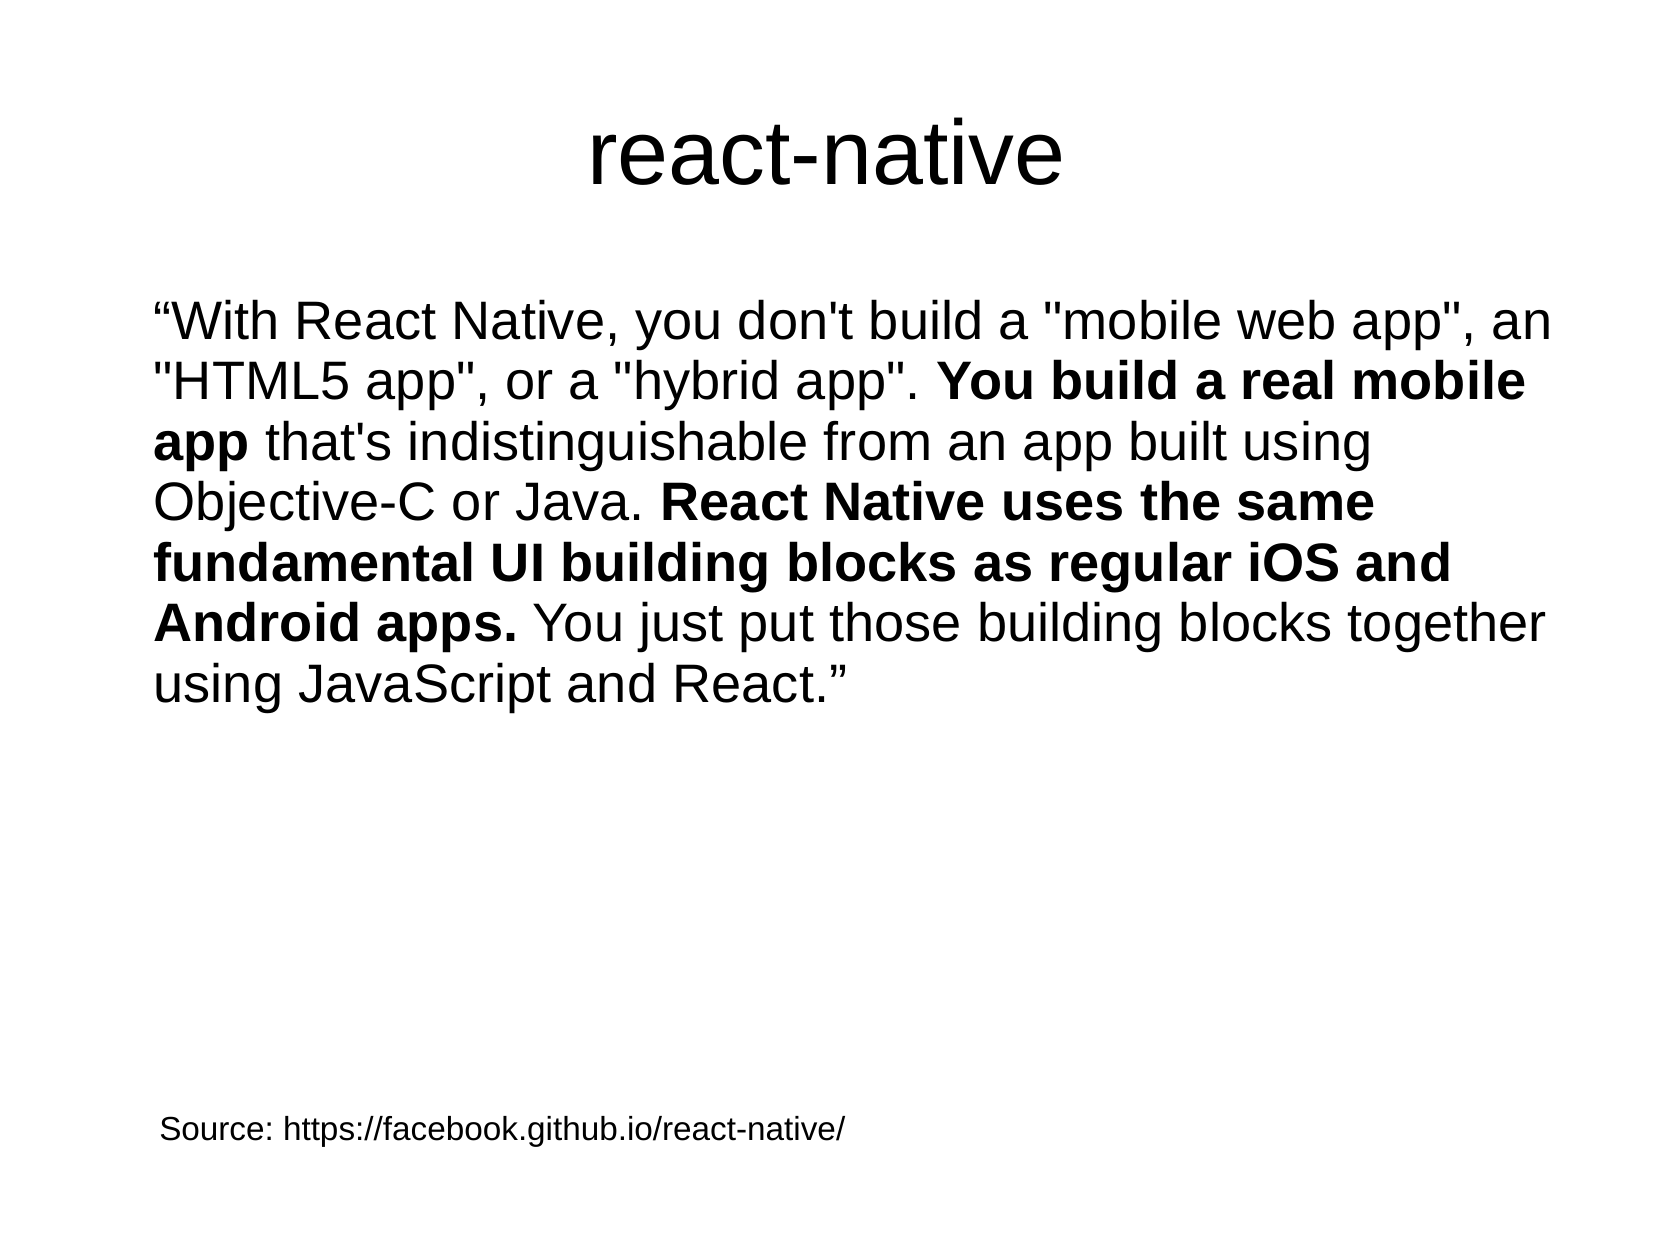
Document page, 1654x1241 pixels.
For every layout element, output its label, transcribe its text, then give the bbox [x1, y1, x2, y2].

title react-native [82, 49, 1571, 257]
list “With React Native, you don't build a "mobile web app", an "HTML5 app", or a "hybrid app". You build a real mobile app that's indistinguishable from an app built using Objective-C or Java. React Native uses the same fundamental UI building blocks as regular iOS and Android apps. You just put those building blocks together using JavaScript and React.” [82, 290, 1571, 826]
text_box Source: https://facebook.github.io/react-native/ [88, 1110, 1051, 1172]
